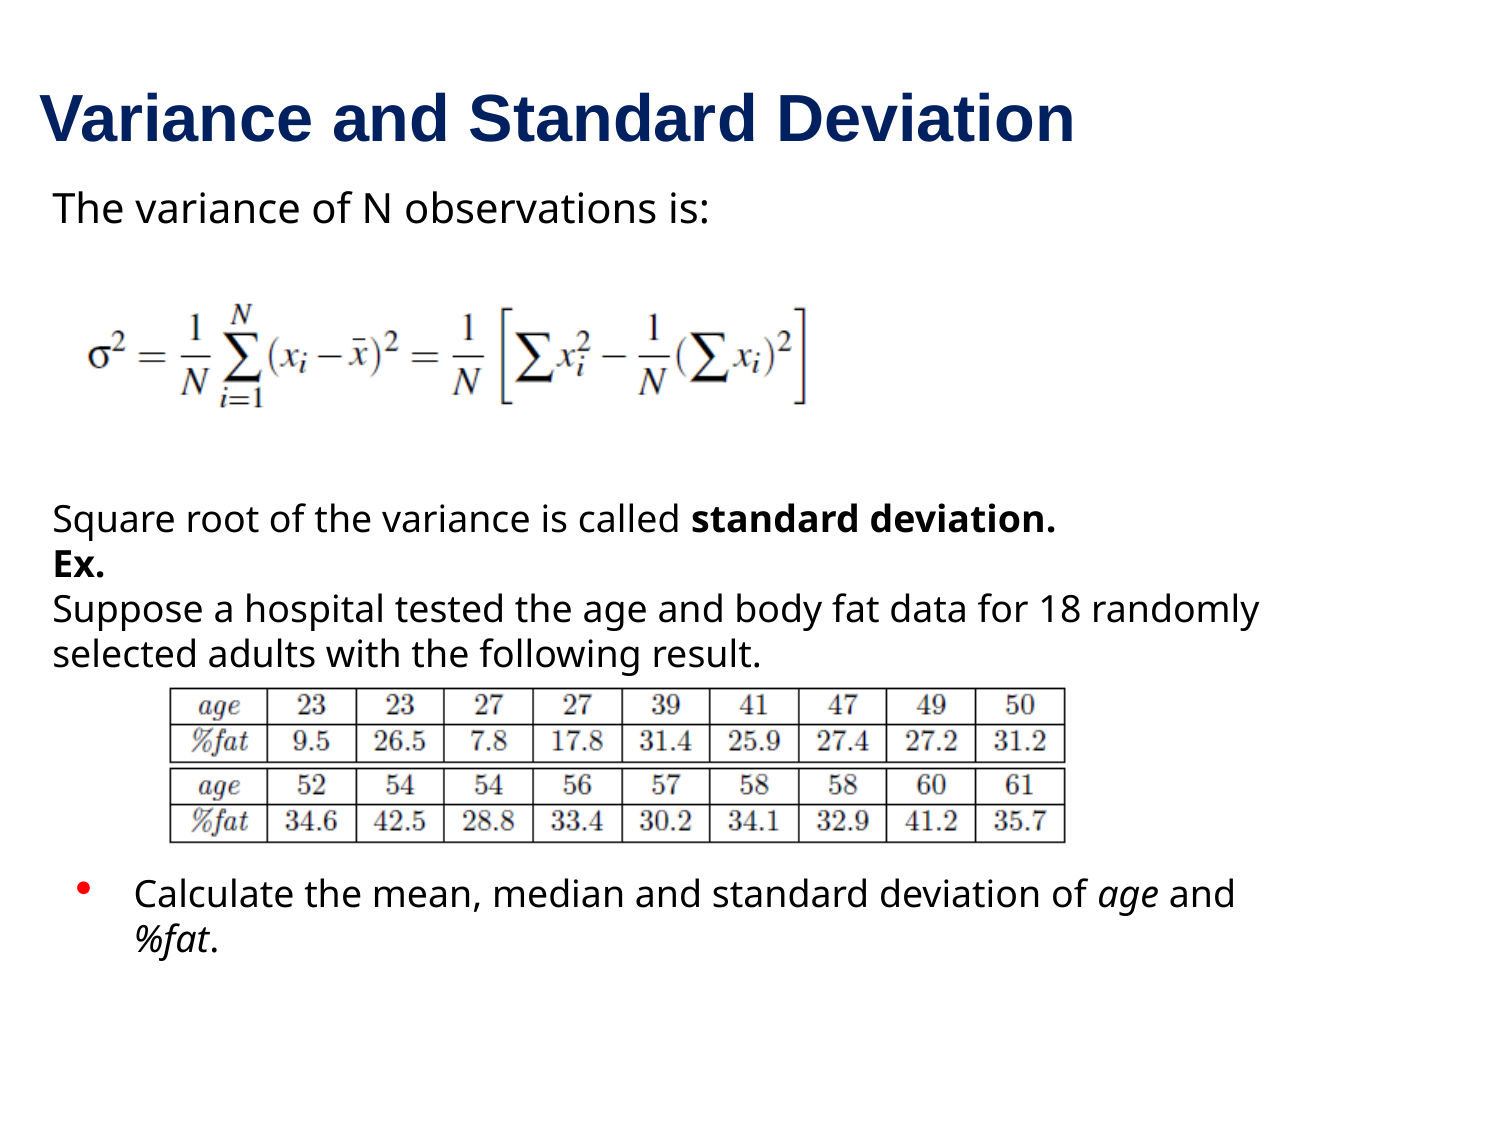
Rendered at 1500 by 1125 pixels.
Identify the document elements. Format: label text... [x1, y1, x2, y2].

picture [75, 287, 817, 417]
picture [162, 677, 1072, 848]
list The variance of N observations is: [37, 174, 1212, 250]
text_box Calculate the mean, median and standard deviation of age and %fat. [62, 862, 1337, 987]
title Variance and Standard Deviation [24, 24, 1096, 162]
text_box Square root of the variance is called standard deviation. Ex. Suppose a hospital tested the age and body fat data for 18 randomly selected adults with the following result. [37, 487, 1312, 662]
